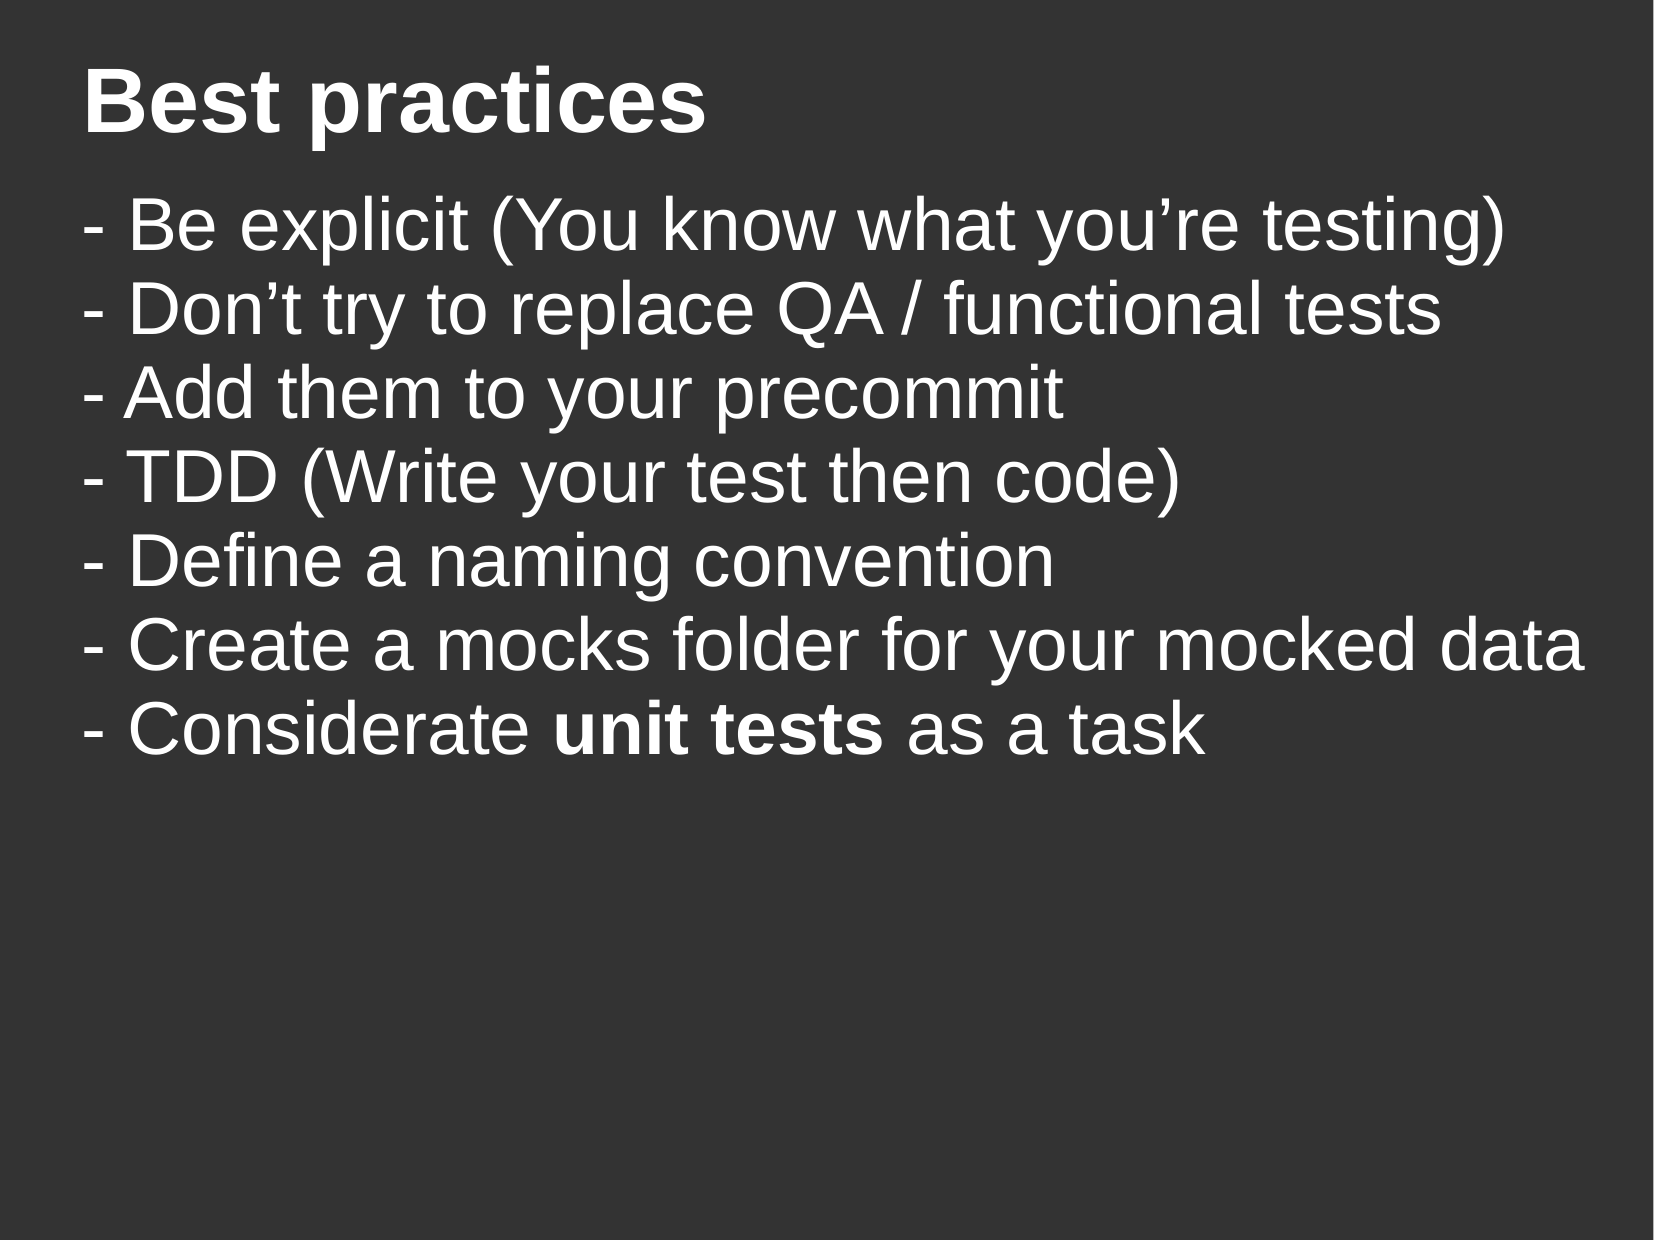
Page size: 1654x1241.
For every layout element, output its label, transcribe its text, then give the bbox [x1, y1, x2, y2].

title - Be explicit (You know what you’re testing) - Don’t try to replace QA / functional tests - Add them to your precommit - TDD (Write your test then code) - Define a naming convention - Create a mocks folder for your mocked data - Considerate unit tests as a task [81, 182, 1606, 836]
title Best practices [82, 49, 1606, 182]
